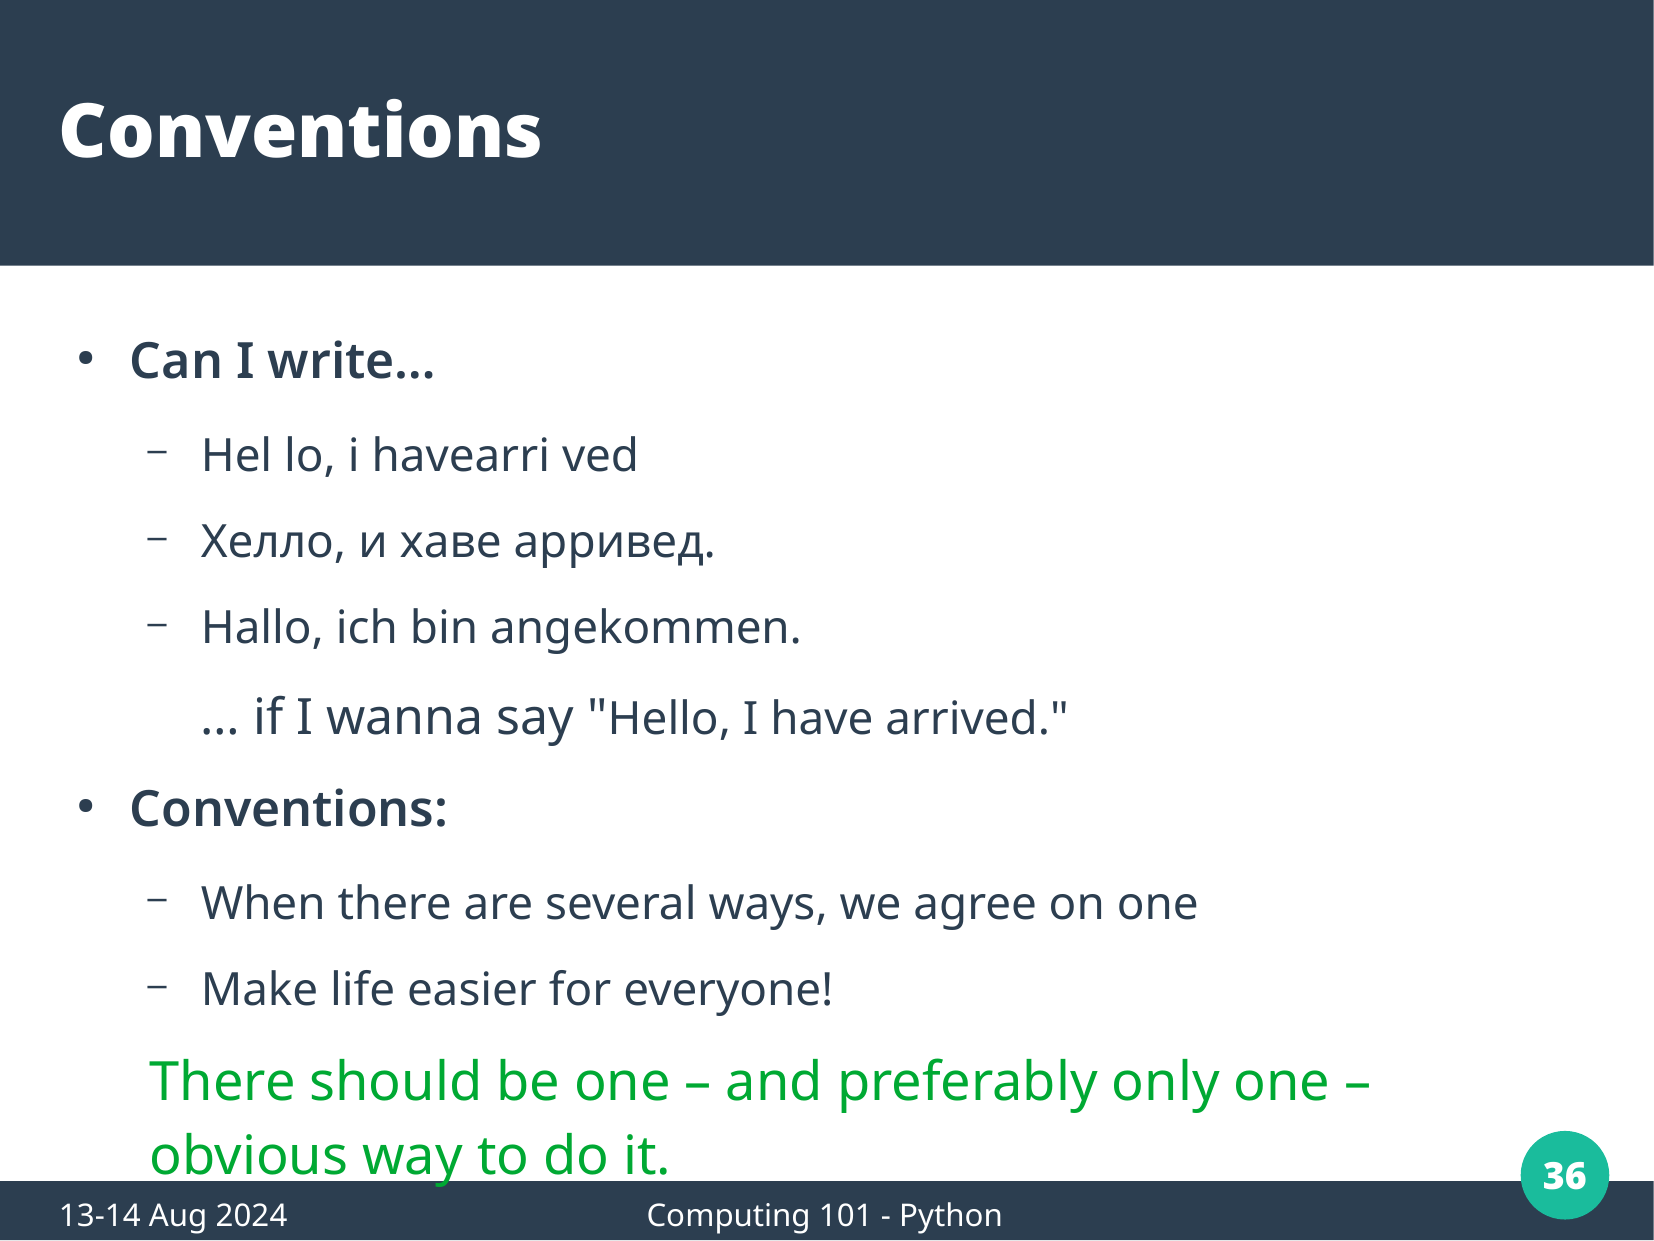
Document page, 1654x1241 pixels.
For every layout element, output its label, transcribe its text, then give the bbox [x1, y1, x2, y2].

title Conventions [59, 49, 1595, 207]
list Can I write… Hel lo, i havearri ved Хелло, и хаве арривед. Hallo, ich bin angekommen. … if I wanna say "Hello, I have arrived." Conventions: When there are several ways, we agree on one Make life easier for everyone! [59, 324, 1595, 1152]
text_box There should be one – and preferably only one – obvious way to do it. [135, 1035, 1486, 1176]
